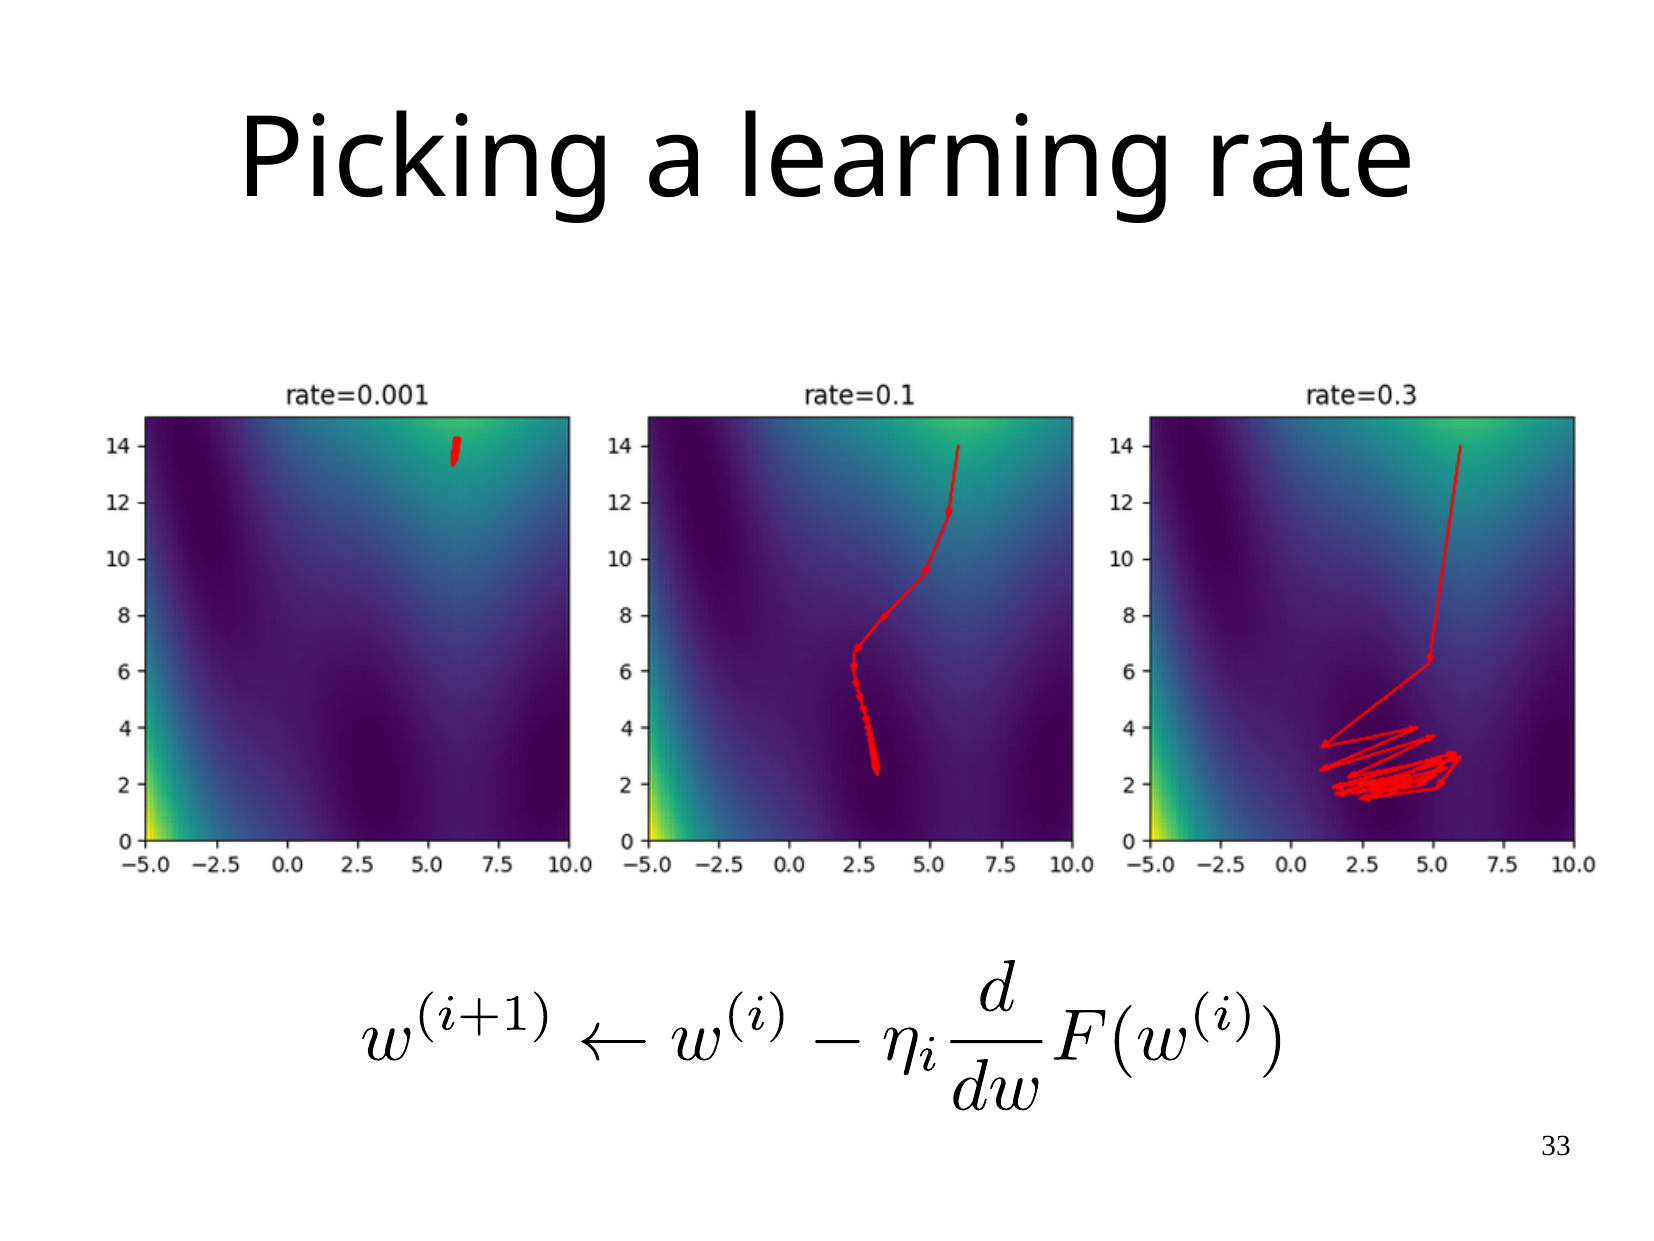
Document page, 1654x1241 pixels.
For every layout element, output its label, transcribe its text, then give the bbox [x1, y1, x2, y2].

picture [90, 357, 1626, 901]
text_box [360, 960, 1288, 1111]
title Picking a learning rate [82, 49, 1571, 257]
